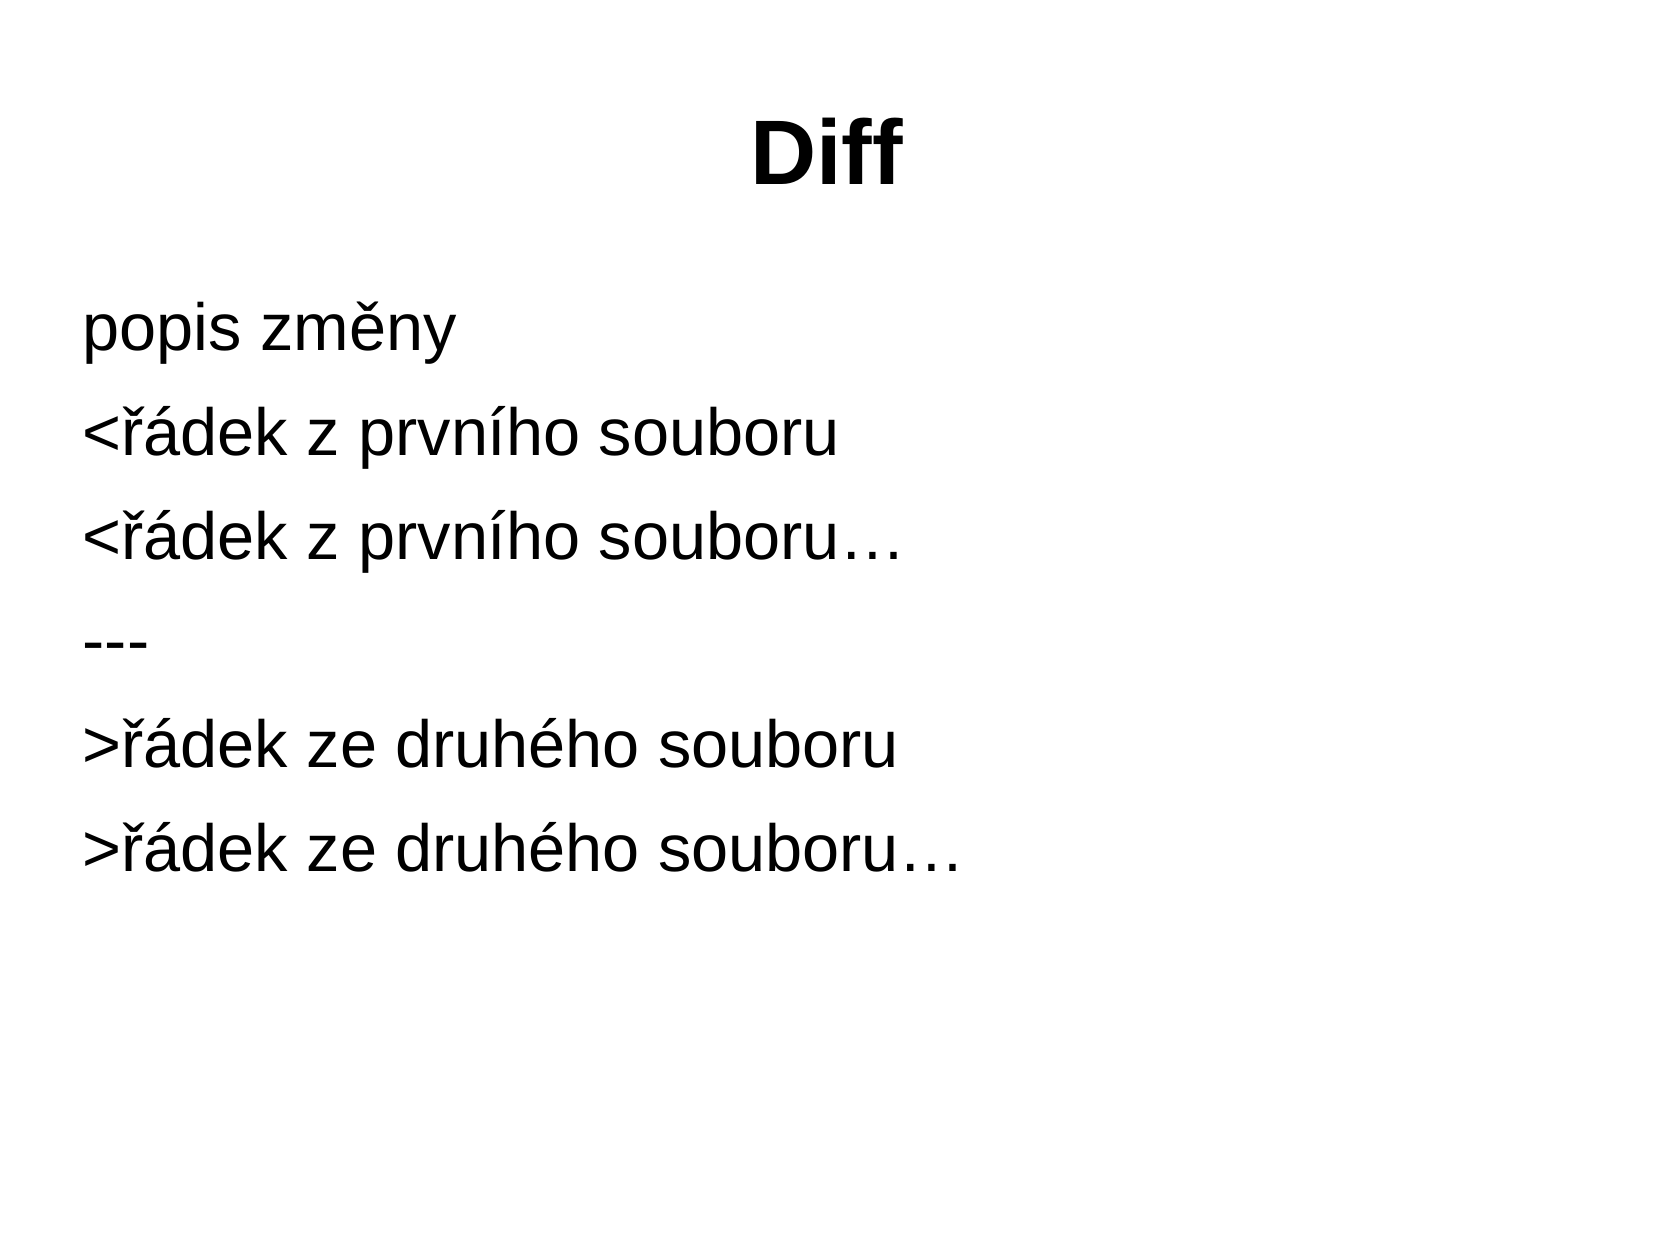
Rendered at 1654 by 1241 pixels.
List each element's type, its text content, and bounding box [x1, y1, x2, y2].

title Diff [82, 49, 1571, 257]
list popis změny <řádek z prvního souboru <řádek z prvního souboru… --- >řádek ze druhého souboru >řádek ze druhého souboru… [82, 290, 1571, 1109]
